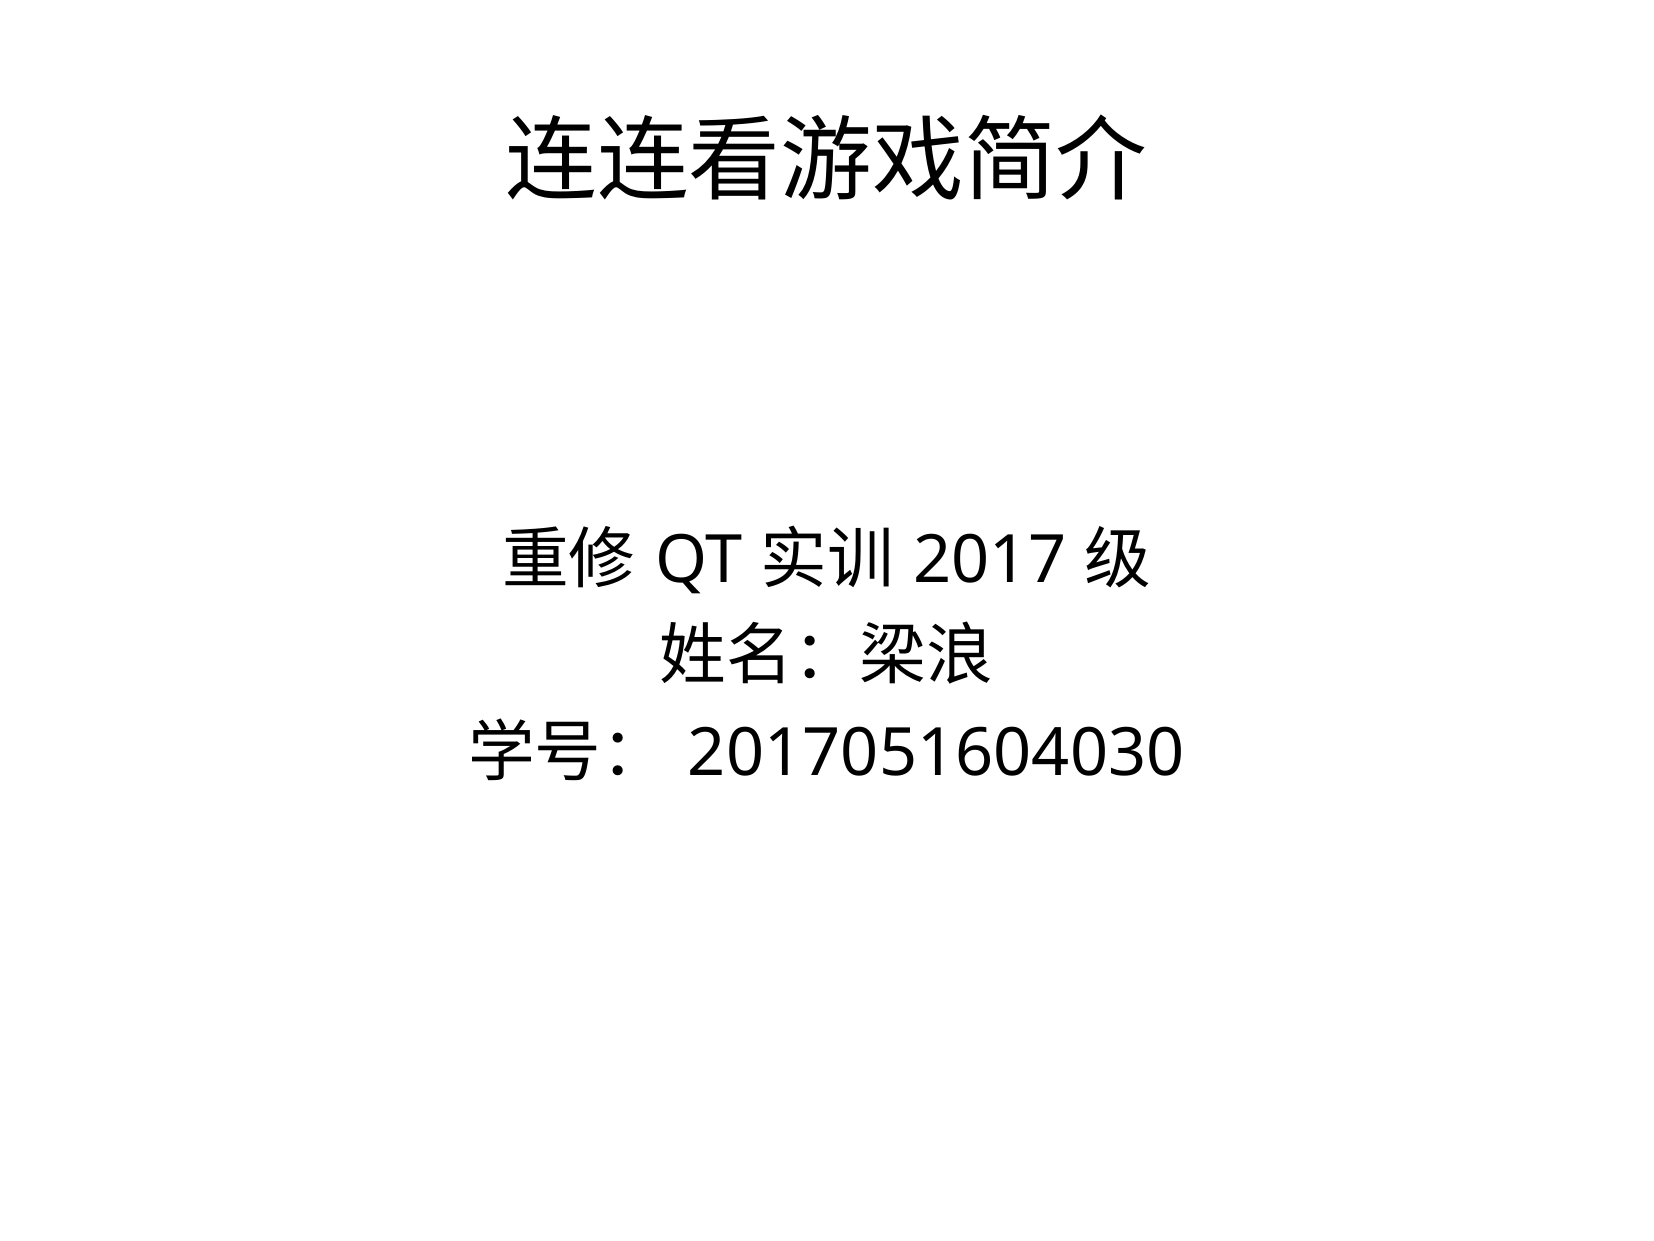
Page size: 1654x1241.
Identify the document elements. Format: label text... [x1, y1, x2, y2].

title 连连看游戏简介 [82, 49, 1571, 257]
subtitle 重修QT实训2017级 姓名：梁浪 学号：2017051604030 [82, 290, 1571, 1010]
